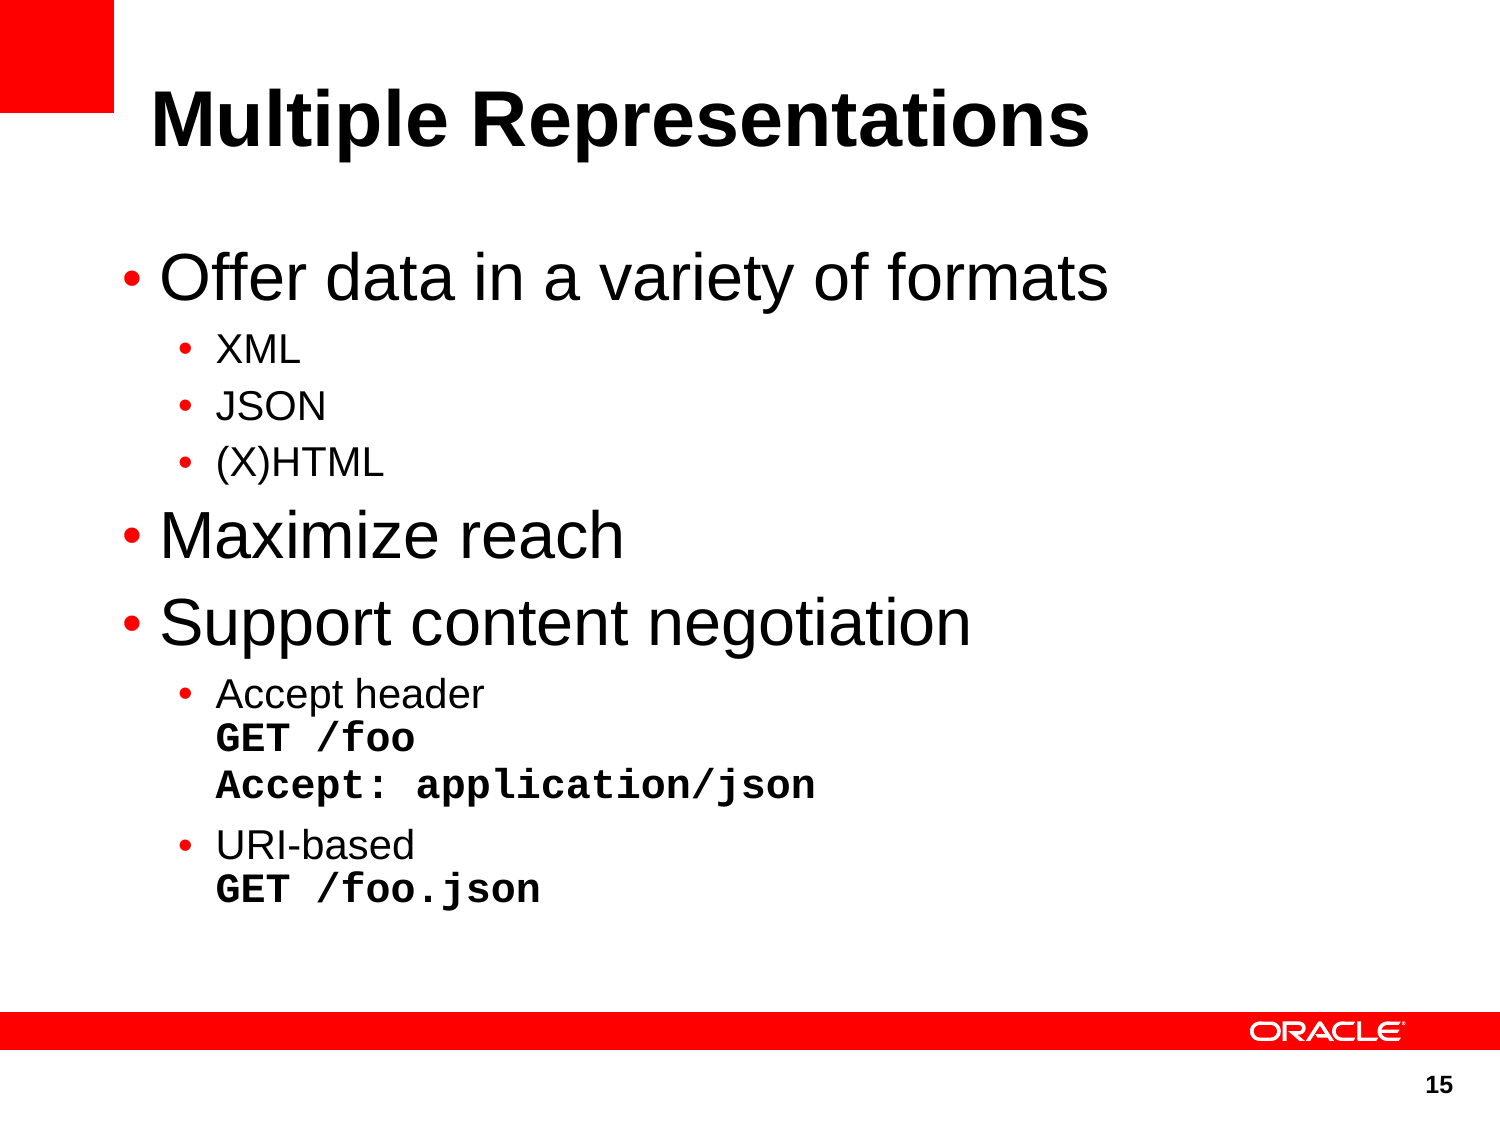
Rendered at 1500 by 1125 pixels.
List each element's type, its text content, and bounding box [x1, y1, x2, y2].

picture [0, 0, 114, 113]
title Multiple Representations [150, 75, 1500, 238]
picture [0, 1012, 1500, 1050]
list Offer data in a variety of formats XML JSON (X)HTML Maximize reach Support content negotiation Accept header GET /foo Accept: application/json URI-based GET /foo.json [122, 240, 1388, 958]
